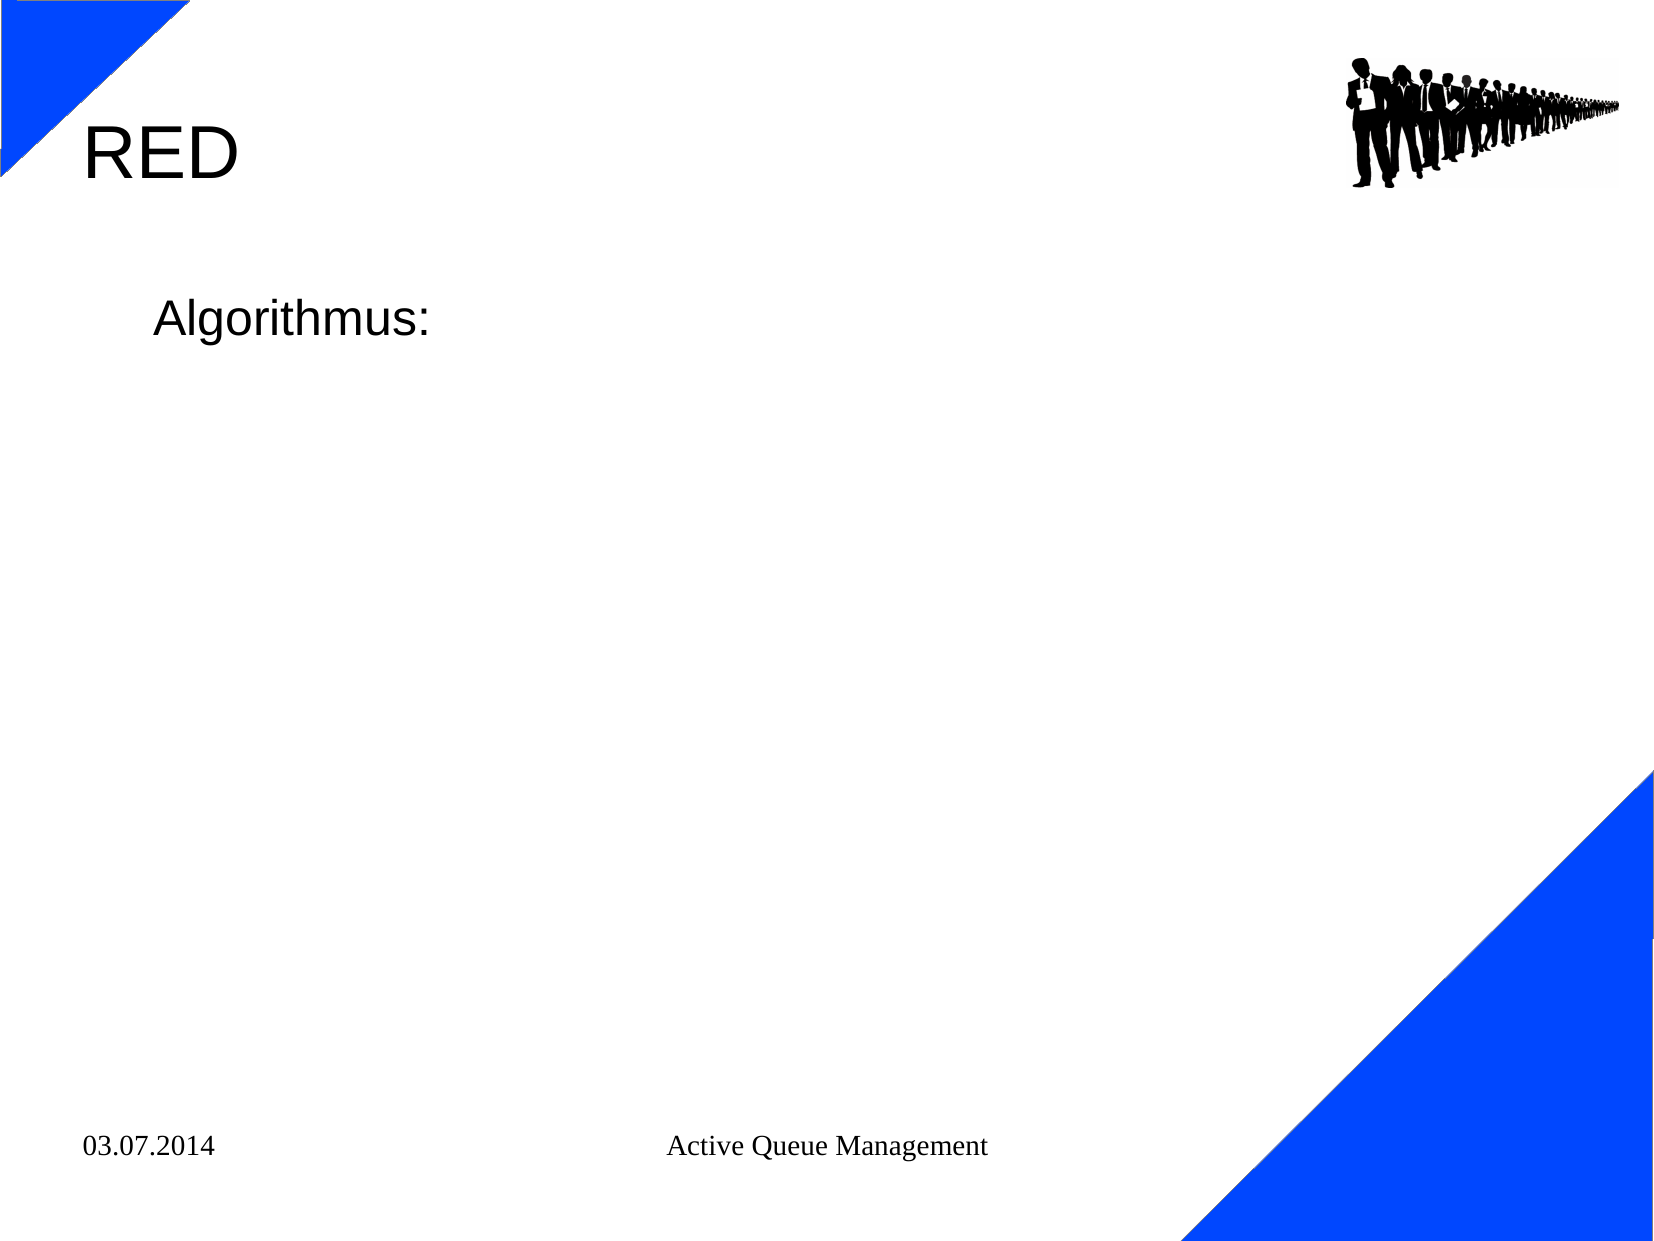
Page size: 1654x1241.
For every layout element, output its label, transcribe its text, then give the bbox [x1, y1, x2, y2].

list Algorithmus: [82, 290, 1571, 1109]
text_box [0, 0, 190, 177]
picture [1346, 58, 1619, 188]
text_box [1180, 770, 1654, 1241]
title RED [82, 49, 1571, 257]
